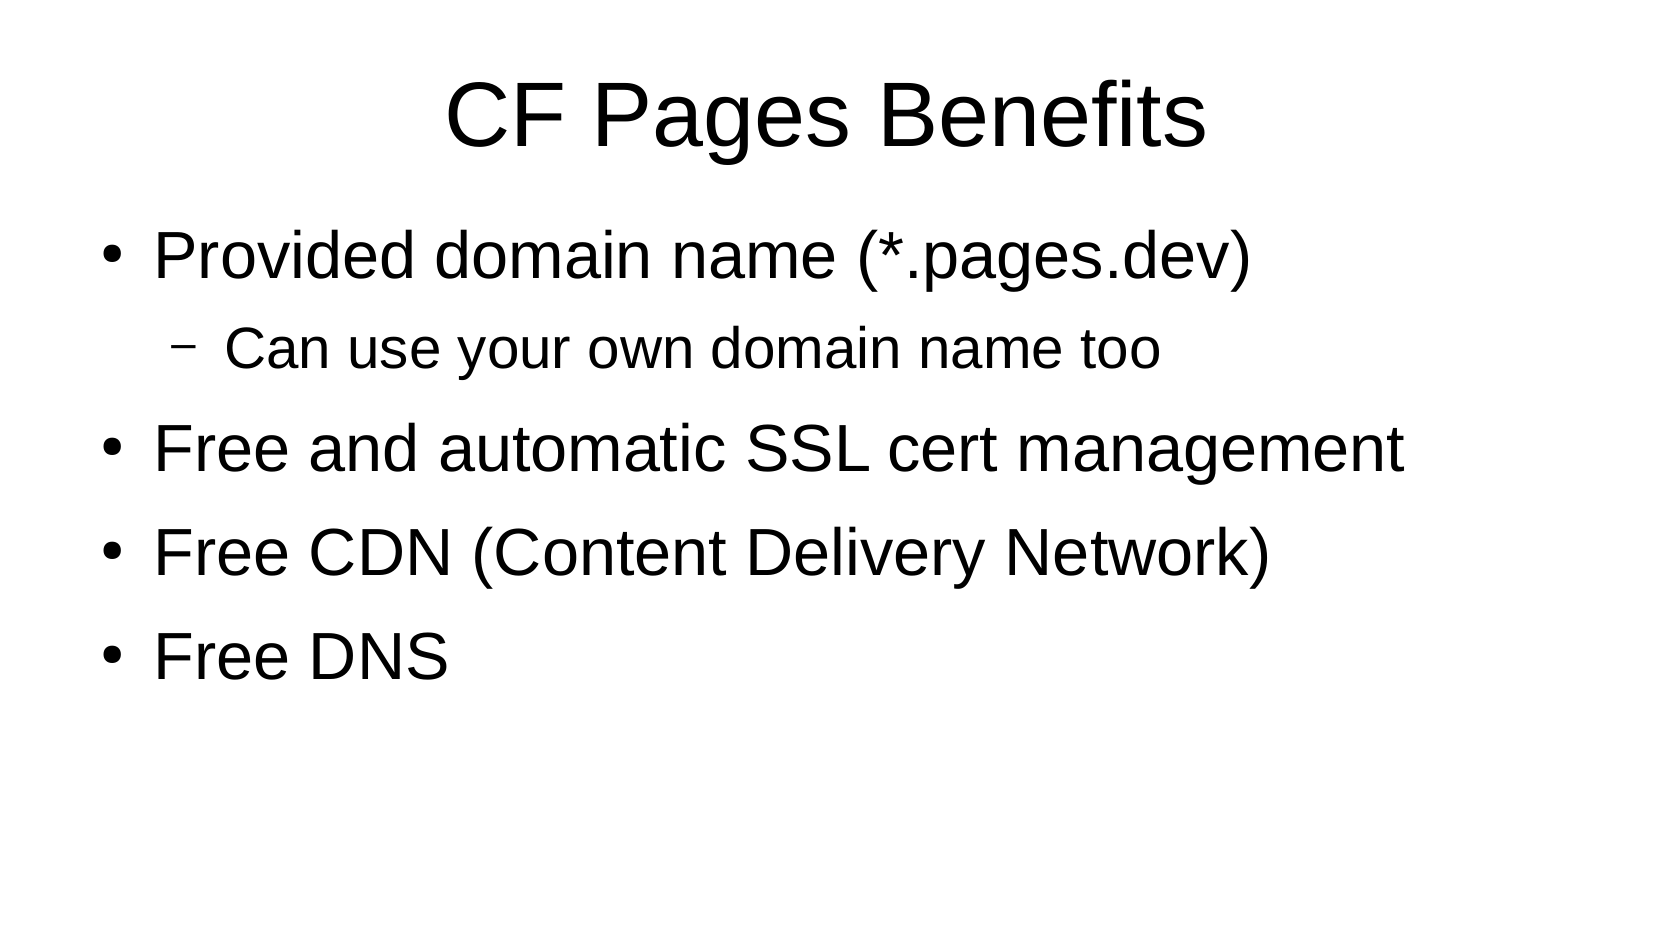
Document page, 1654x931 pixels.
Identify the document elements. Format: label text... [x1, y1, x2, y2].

title CF Pages Benefits [82, 37, 1571, 193]
list Provided domain name (*.pages.dev) Can use your own domain name too Free and automatic SSL cert management Free CDN (Content Delivery Network) Free DNS [82, 217, 1571, 758]
